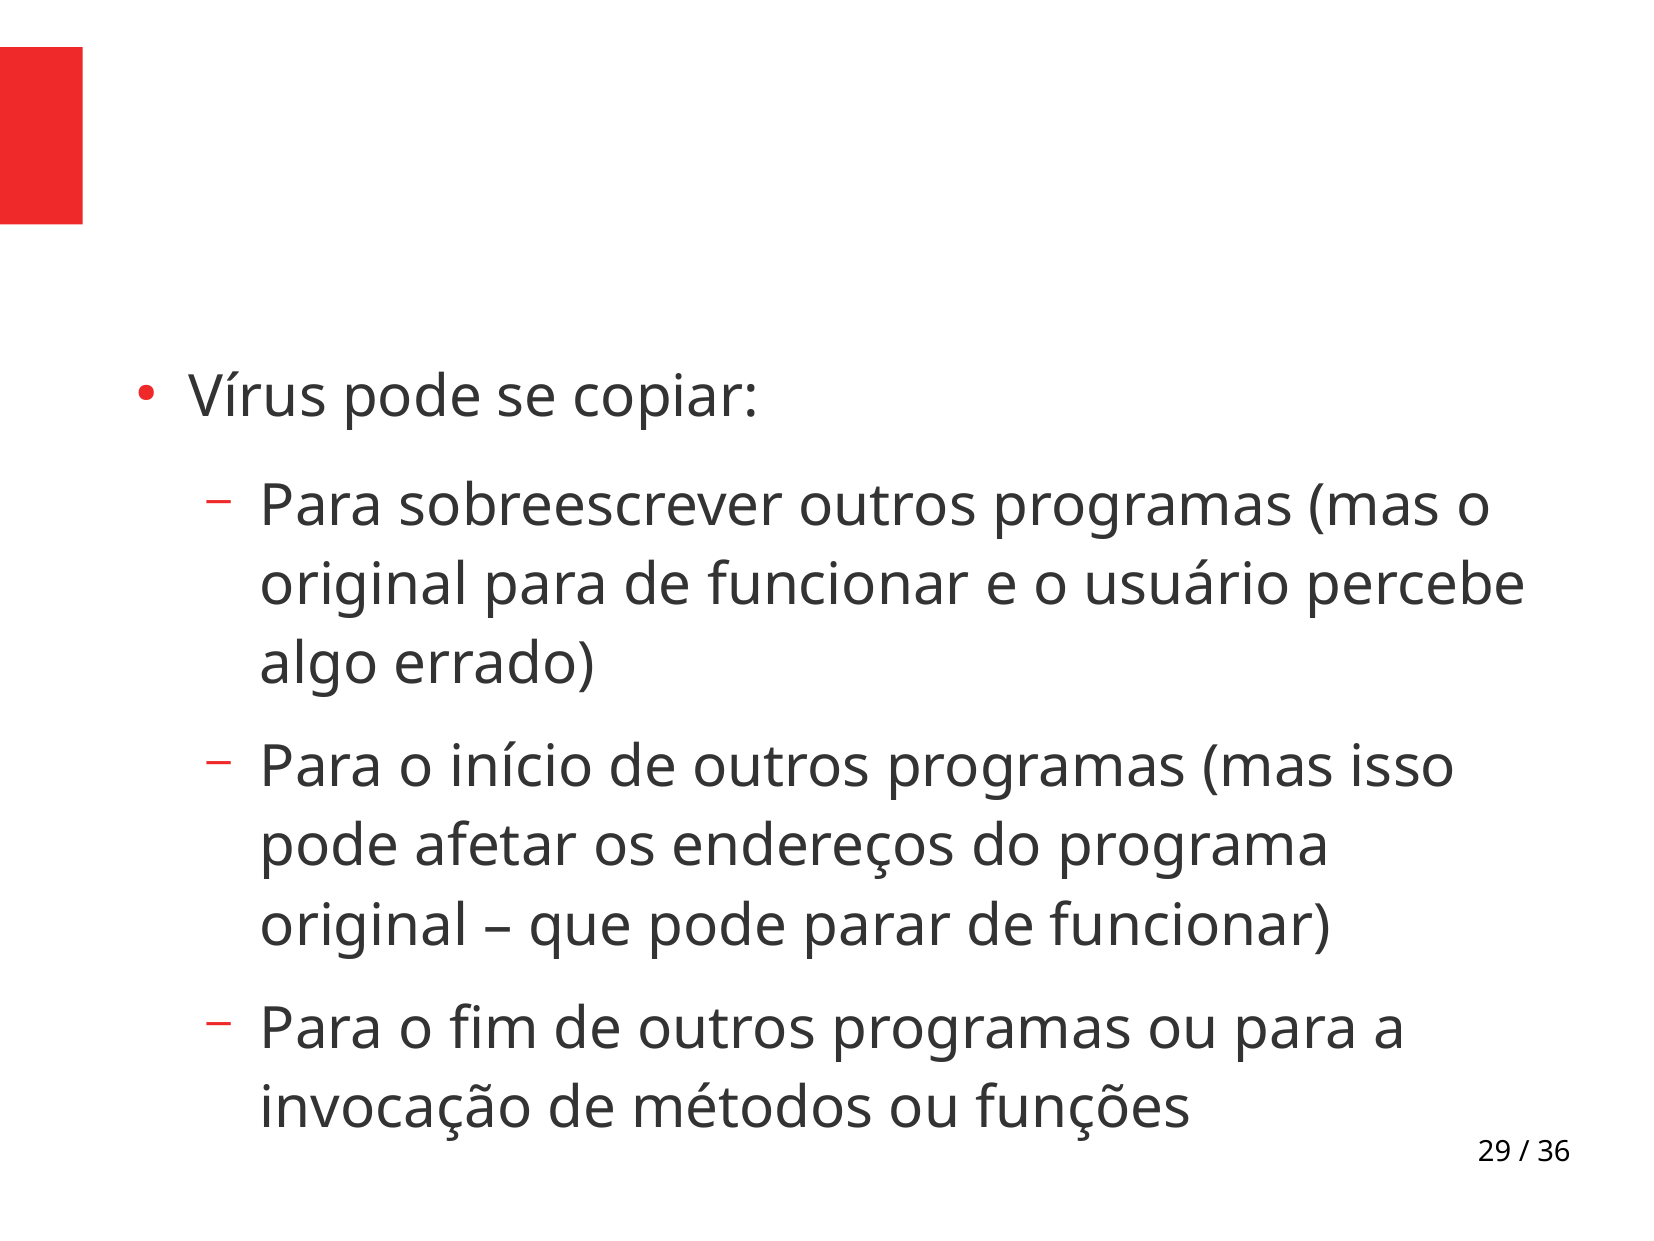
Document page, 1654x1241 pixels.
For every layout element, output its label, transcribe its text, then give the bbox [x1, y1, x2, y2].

list Vírus pode se copiar: Para sobreescrever outros programas (mas o original para de funcionar e o usuário percebe algo errado) Para o início de outros programas (mas isso pode afetar os endereços do programa original – que pode parar de funcionar) Para o fim de outros programas ou para a invocação de métodos ou funções [118, 354, 1536, 1074]
